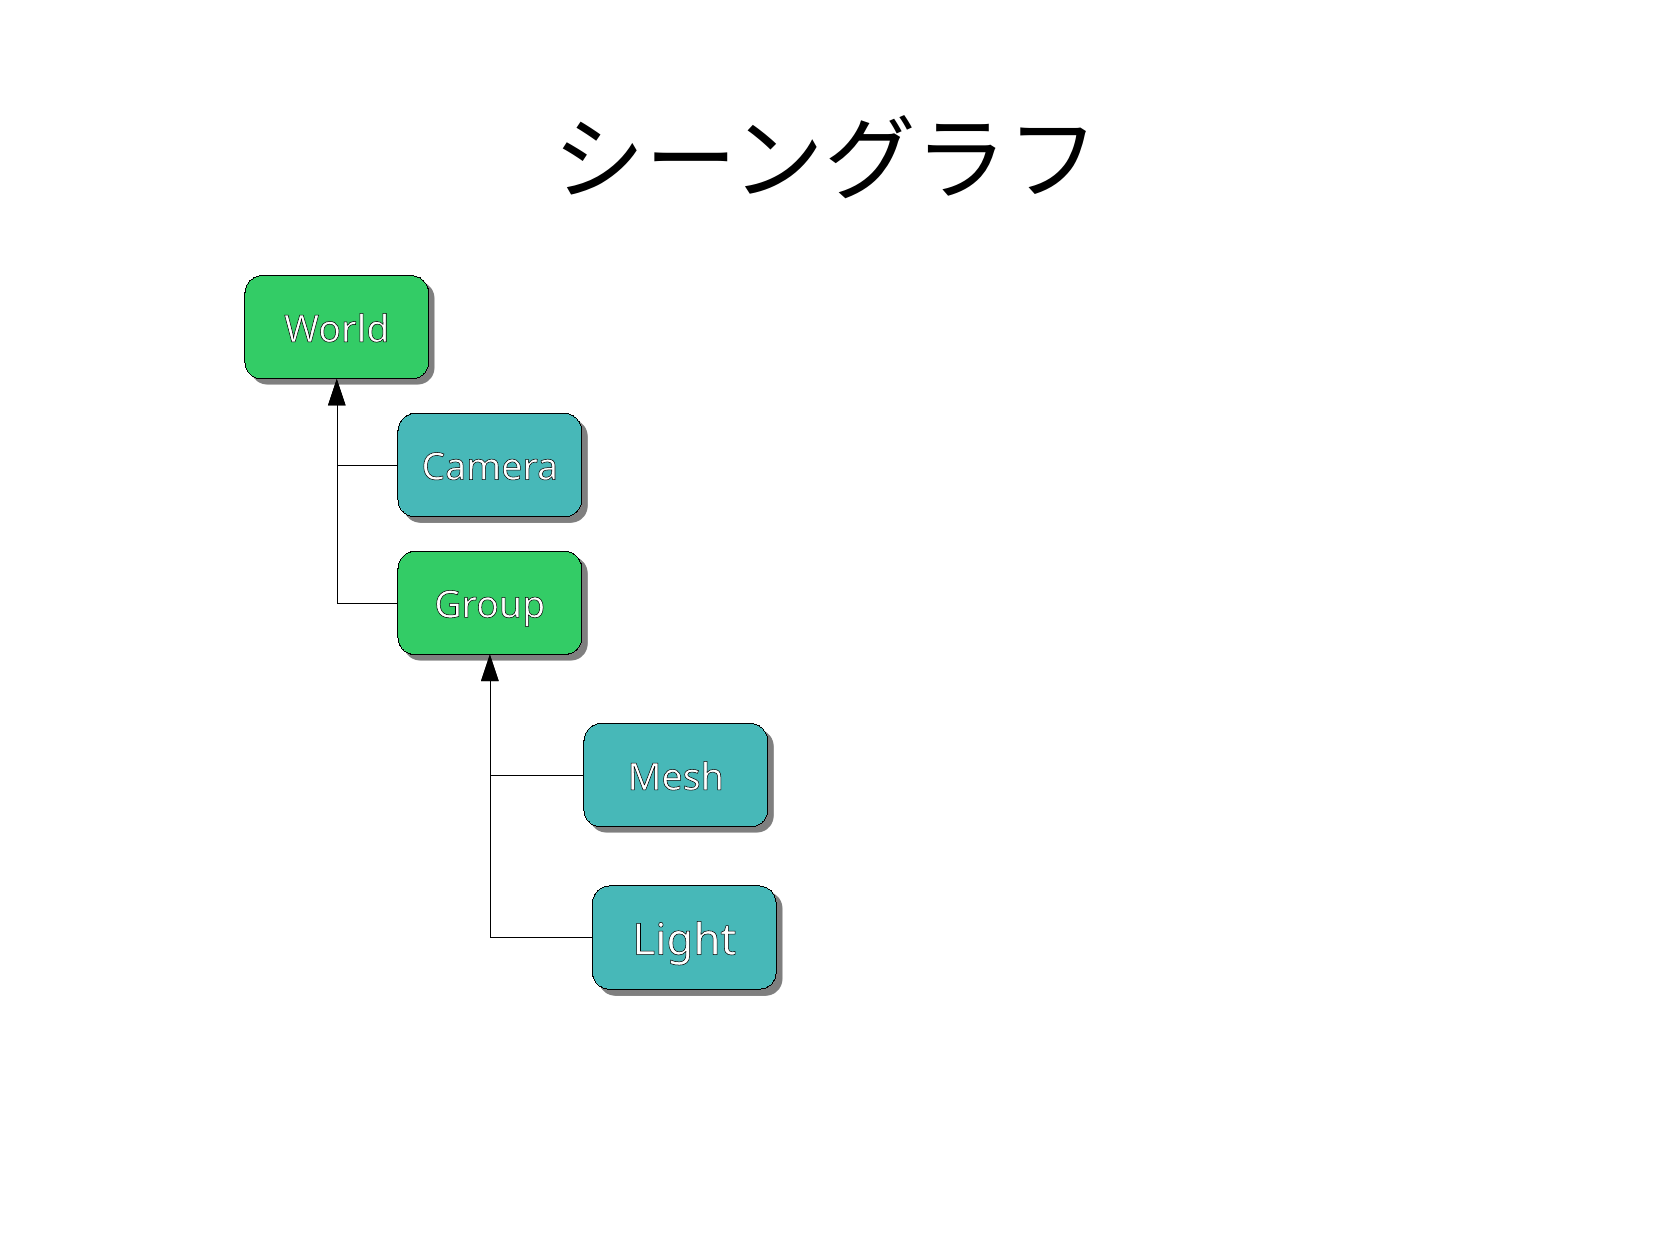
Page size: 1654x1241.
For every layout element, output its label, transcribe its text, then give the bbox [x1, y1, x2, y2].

text_box World [244, 275, 429, 379]
text_box Light [592, 885, 777, 990]
text_box Mesh [583, 723, 768, 827]
title シーングラフ [82, 34, 1571, 272]
text_box Group [397, 551, 582, 655]
text_box Camera [397, 413, 582, 517]
